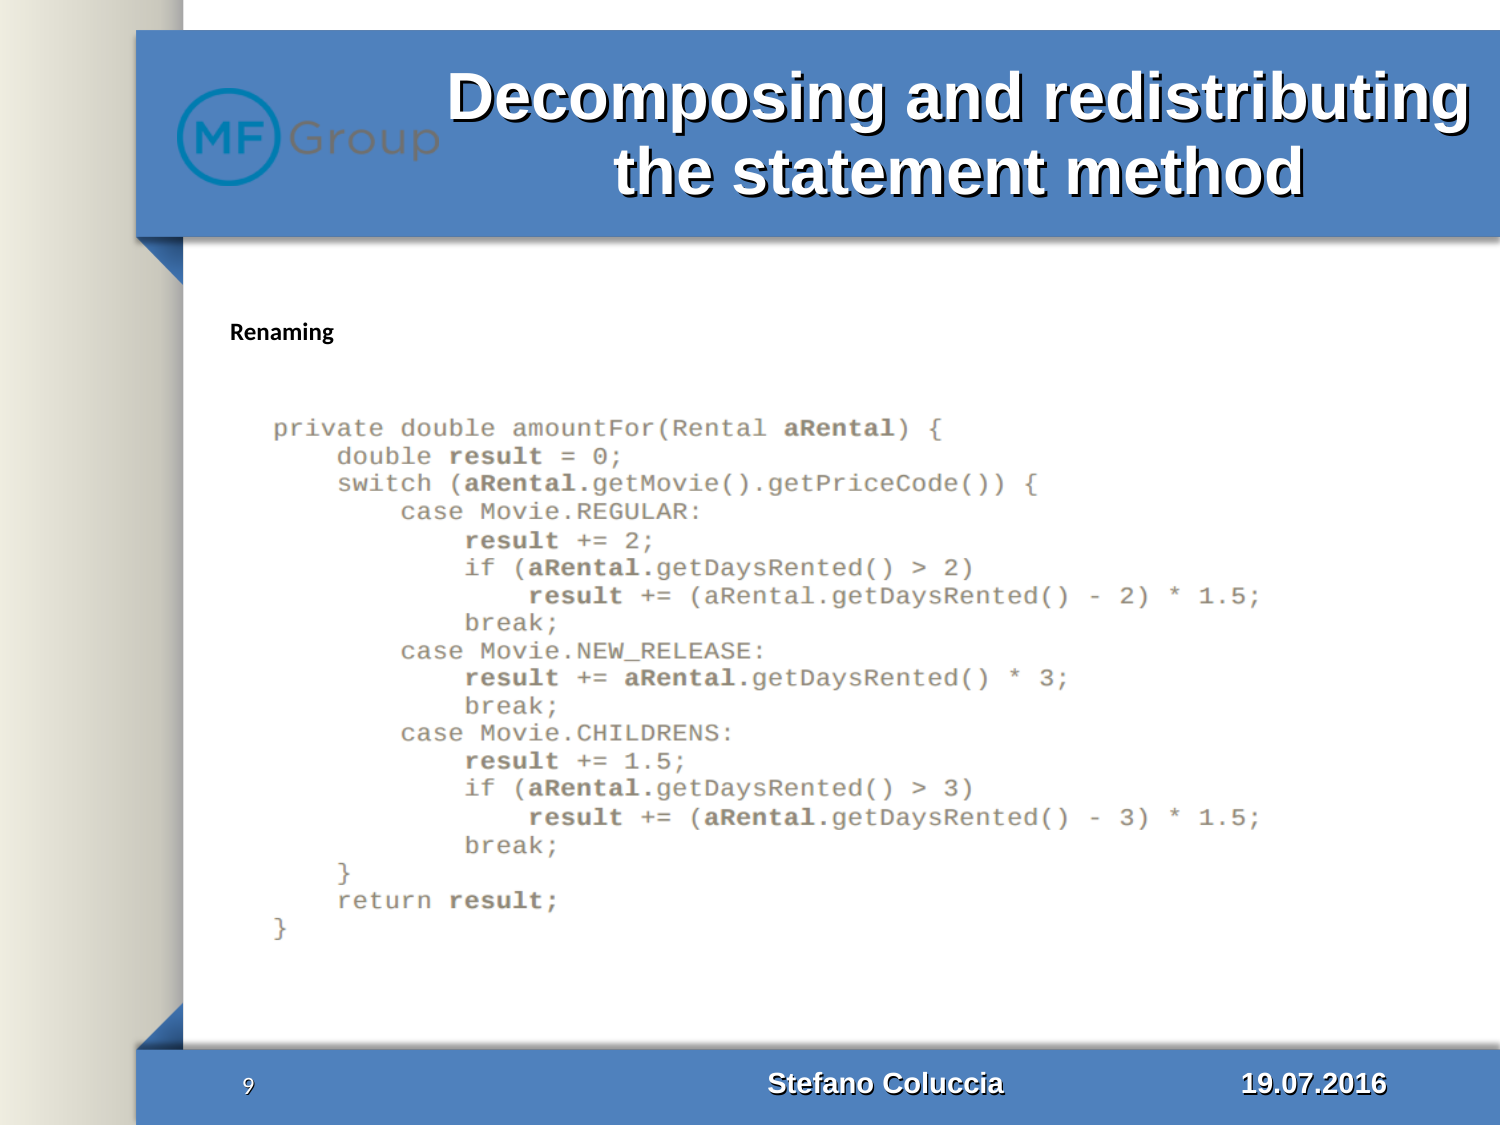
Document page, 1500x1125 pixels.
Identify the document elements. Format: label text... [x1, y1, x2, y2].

title Decomposing and redistributing the statement method [442, 38, 1477, 230]
list Renaming [230, 321, 1477, 355]
title 19.07.2016 [1151, 1062, 1477, 1105]
title Stefano Coluccia [738, 1062, 1034, 1105]
picture [0, 0, 1500, 1125]
